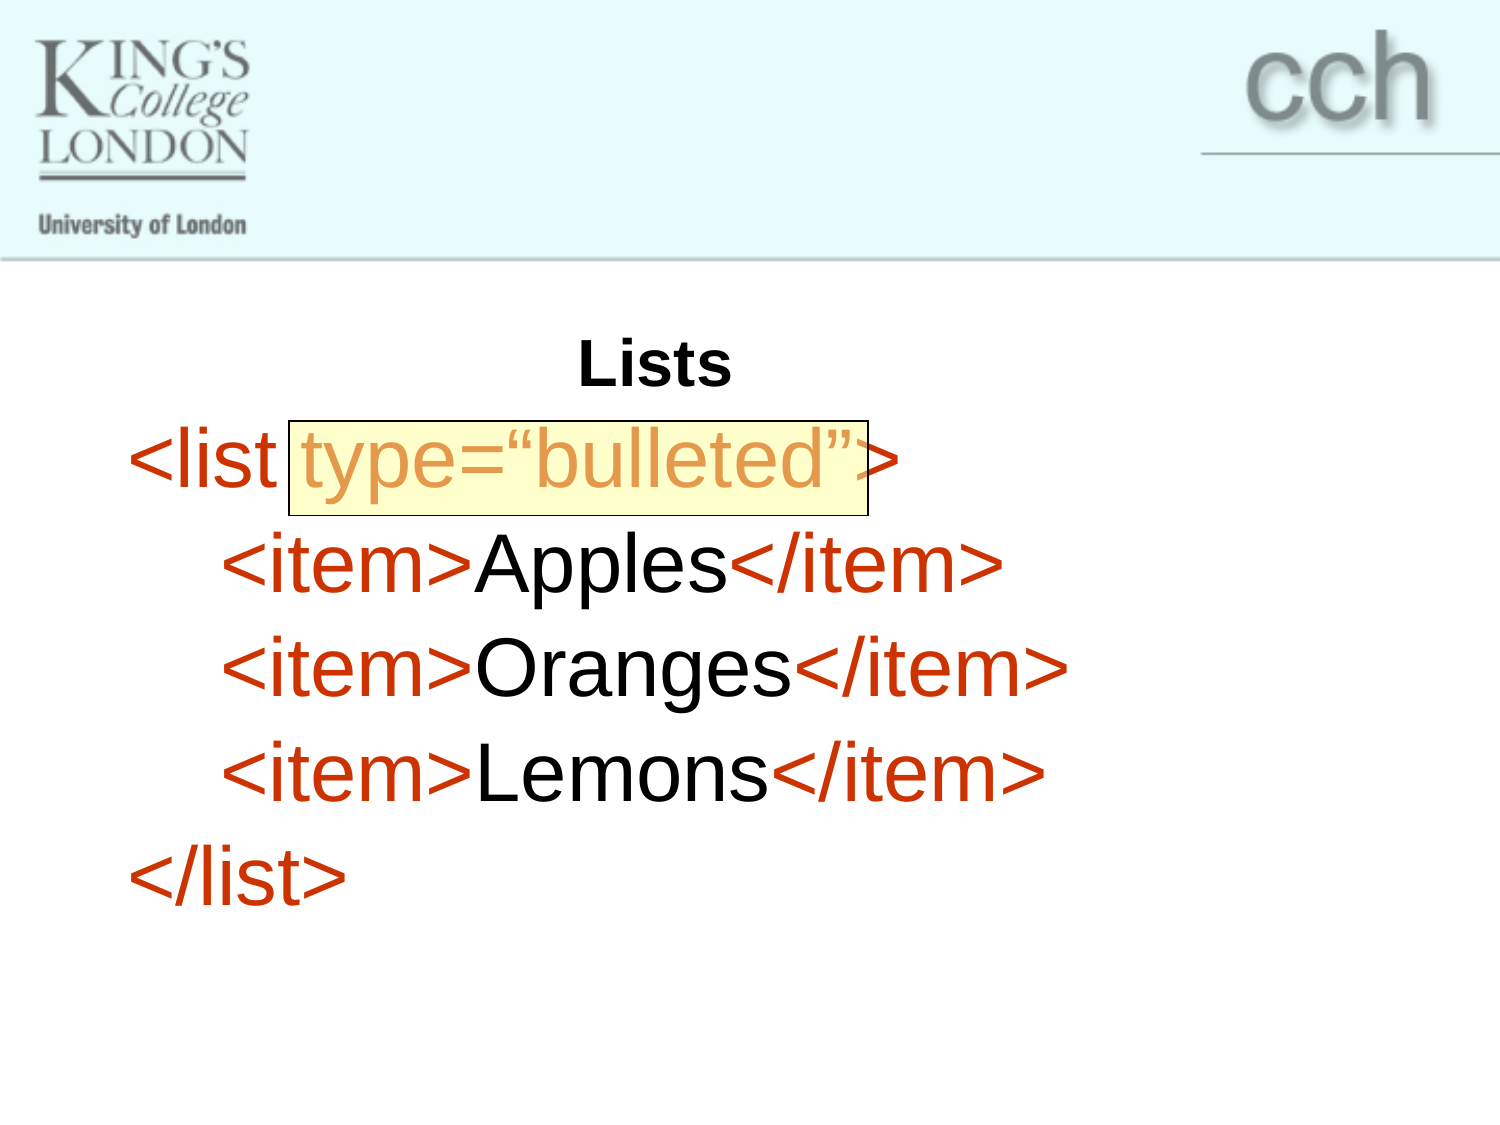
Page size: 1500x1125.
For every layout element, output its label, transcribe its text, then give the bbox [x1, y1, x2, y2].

text_box [289, 420, 869, 516]
picture [0, 0, 1500, 1125]
list Lists <list type=“bulleted”> <item>Apples</item> <item>Oranges</item> <item>Lemons</item> </list> [112, 324, 1388, 1001]
